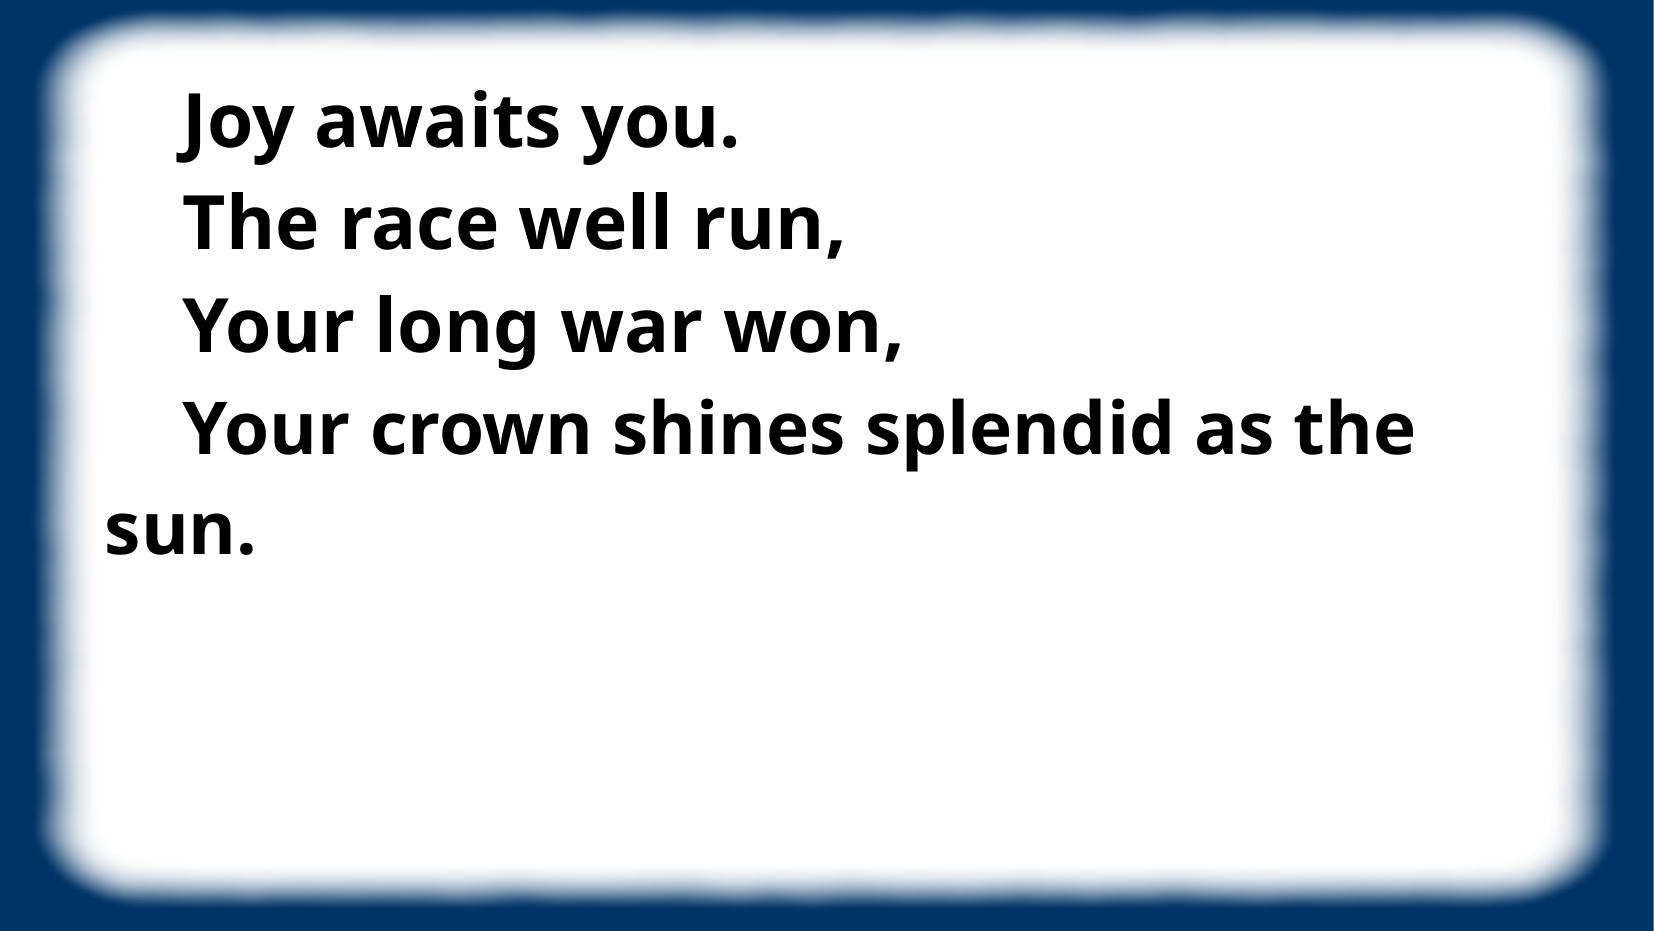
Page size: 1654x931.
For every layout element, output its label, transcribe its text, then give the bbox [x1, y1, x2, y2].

picture [0, 0, 1654, 931]
text_box Joy awaits you. The race well run, Your long war won, Your crown shines splendid as the sun. [90, 60, 1561, 481]
